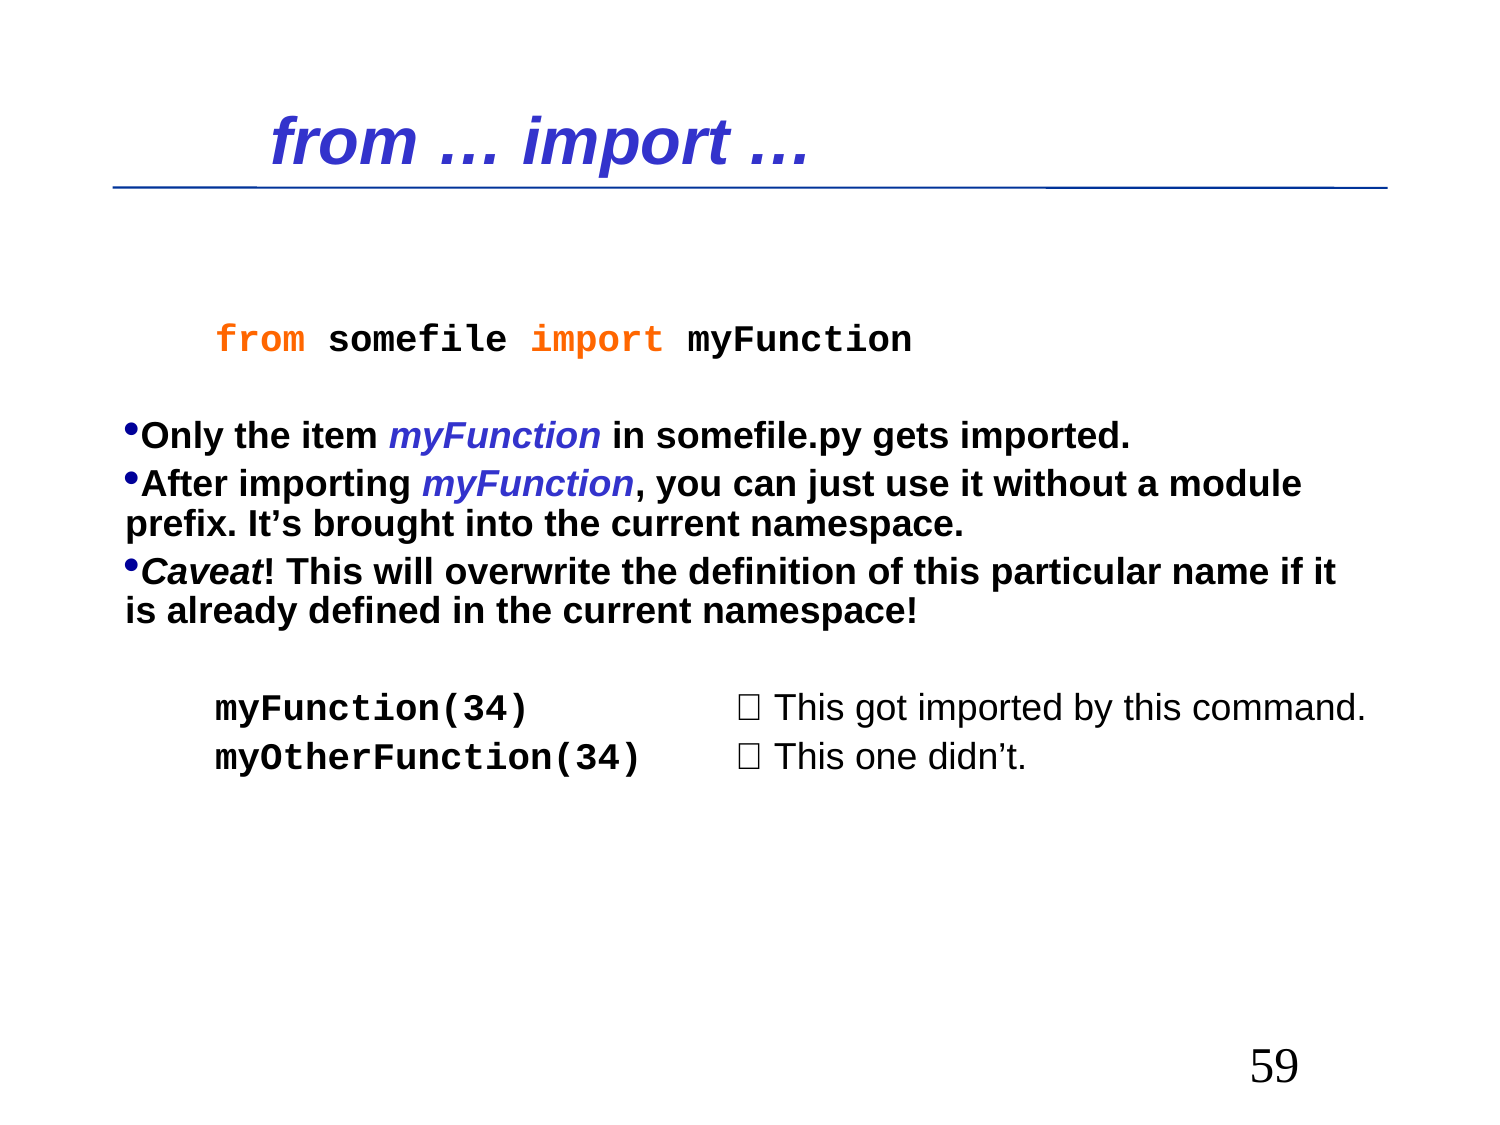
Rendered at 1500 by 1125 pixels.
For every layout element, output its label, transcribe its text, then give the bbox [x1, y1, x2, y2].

text_box <number> [1074, 994, 1387, 1125]
list from somefile import myFunction Only the item myFunction in somefile.py gets imported. After importing myFunction, you can just use it without a module prefix. It’s brought into the current namespace. Caveat! This will overwrite the definition of this particular name if it is already defined in the current namespace! myFunction(34)  This got imported by this command. myOtherFunction(34)  This one didn’t. [110, 312, 1391, 824]
title from … import … [112, 89, 1388, 185]
